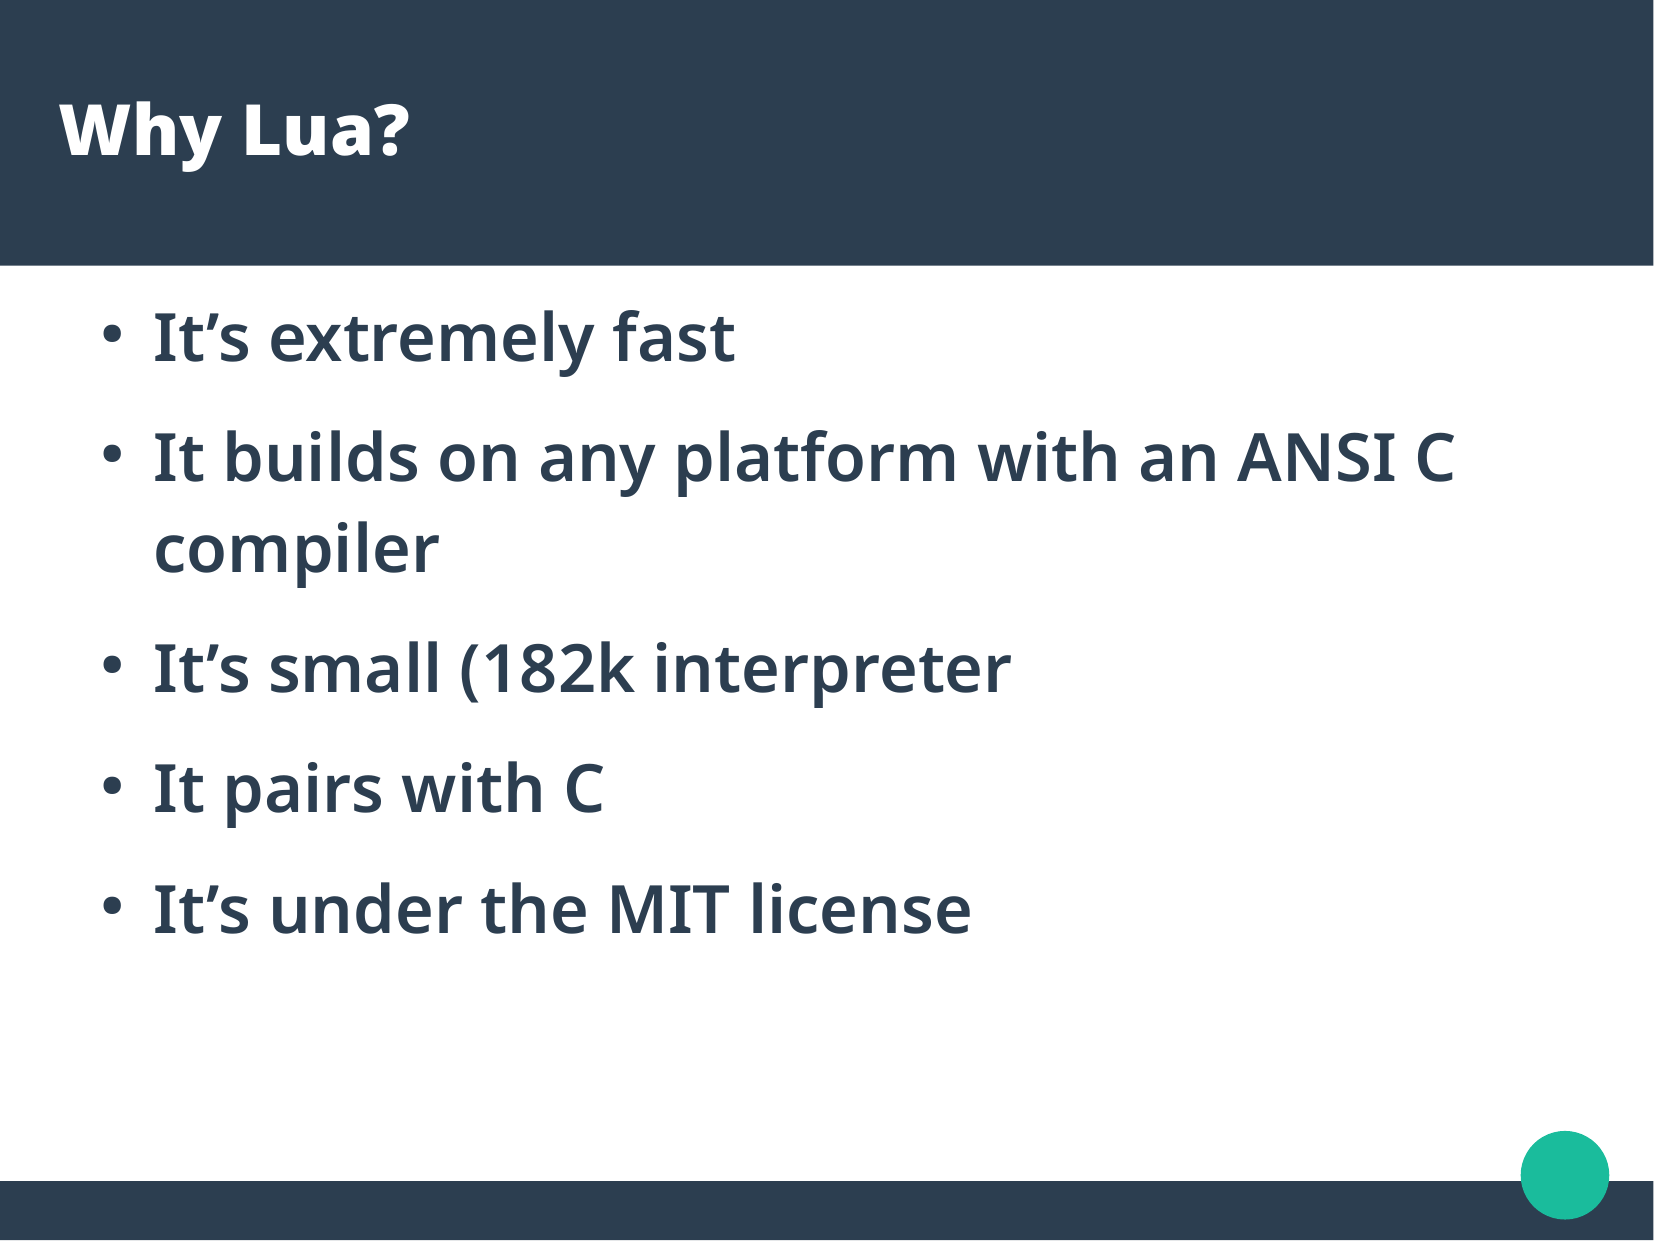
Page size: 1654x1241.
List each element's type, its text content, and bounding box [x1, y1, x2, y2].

title Why Lua? [59, 49, 1595, 207]
list It’s extremely fast It builds on any platform with an ANSI C compiler It’s small (182k interpreter It pairs with C It’s under the MIT license [82, 290, 1571, 1010]
